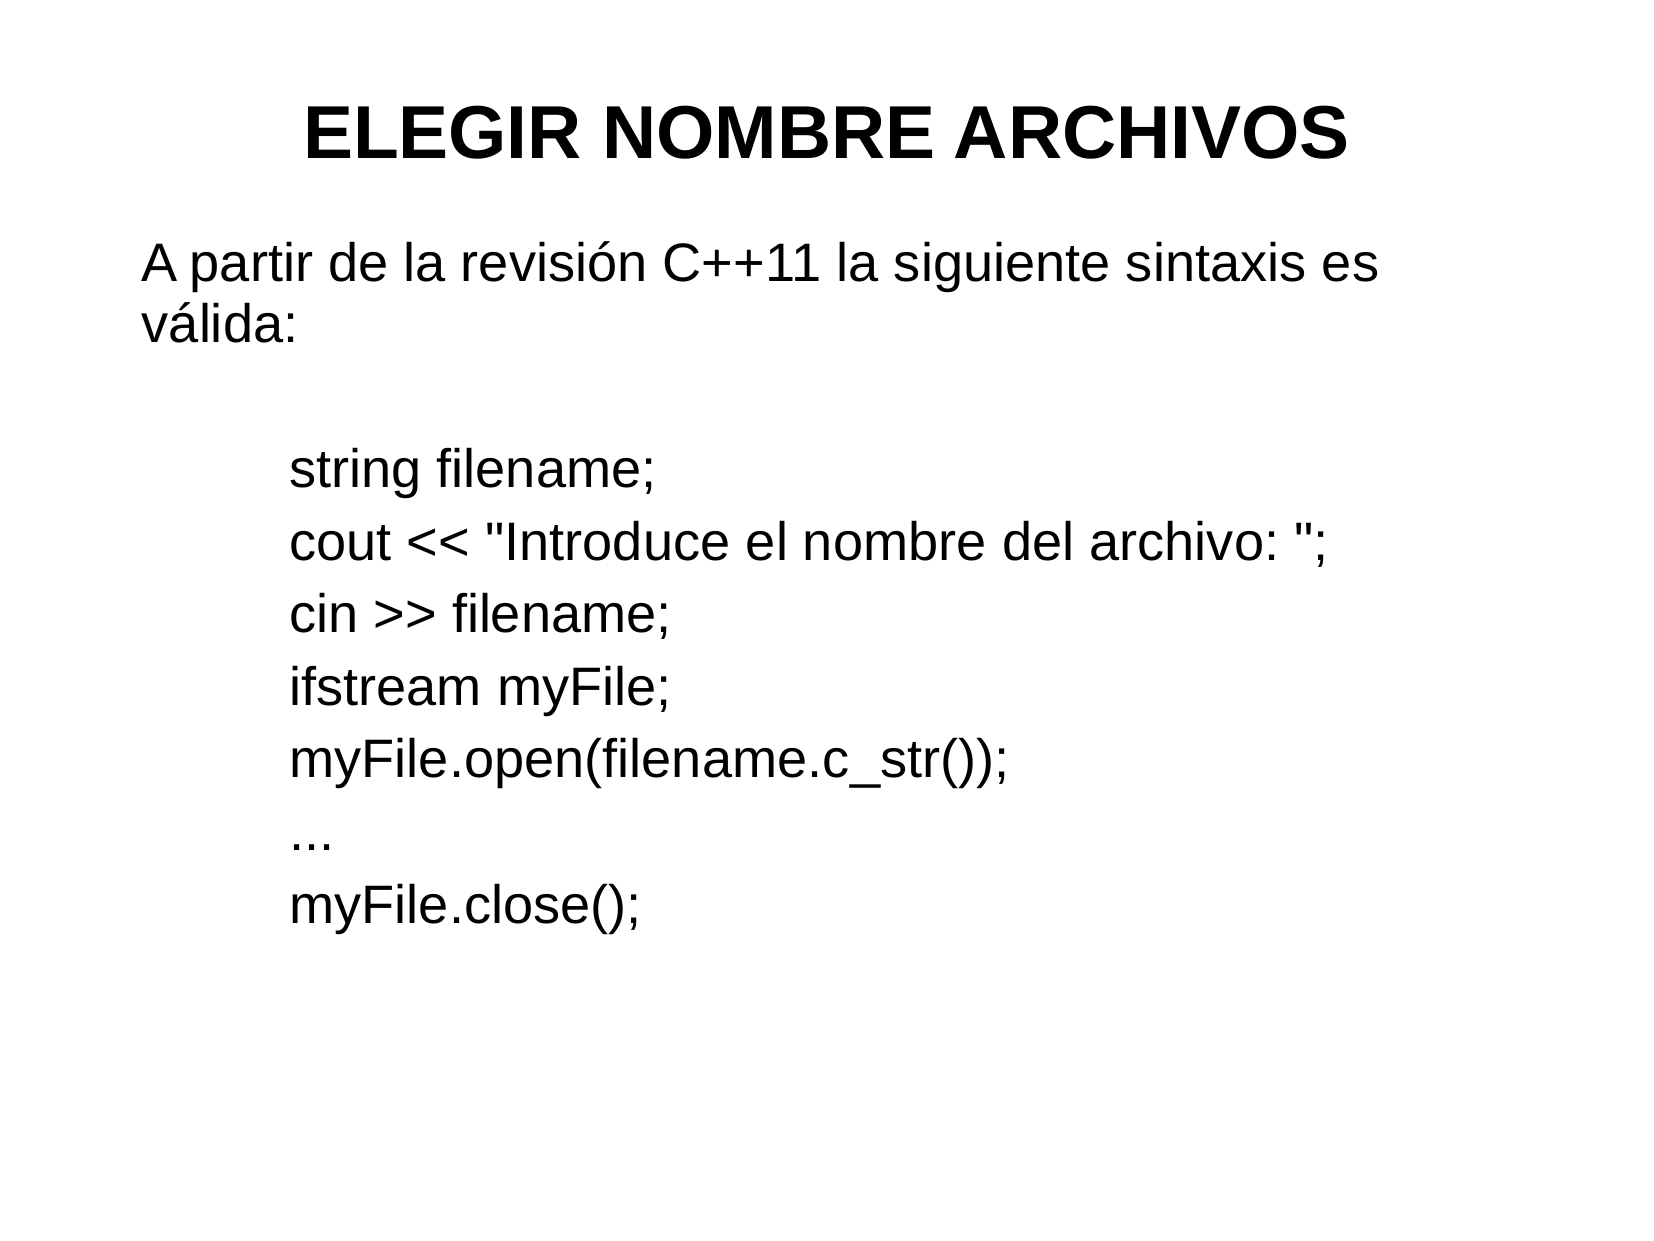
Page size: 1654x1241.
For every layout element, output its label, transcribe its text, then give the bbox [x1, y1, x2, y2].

title ELEGIR NOMBRE ARCHIVOS [82, 29, 1571, 237]
subtitle A partir de la revisión C++11 la siguiente sintaxis es válida: string filename; cout << "Introduce el nombre del archivo: "; cin >> filename; ifstream myFile; myFile.open(filename.c_str()); ... myFile.close(); [141, 232, 1536, 1217]
